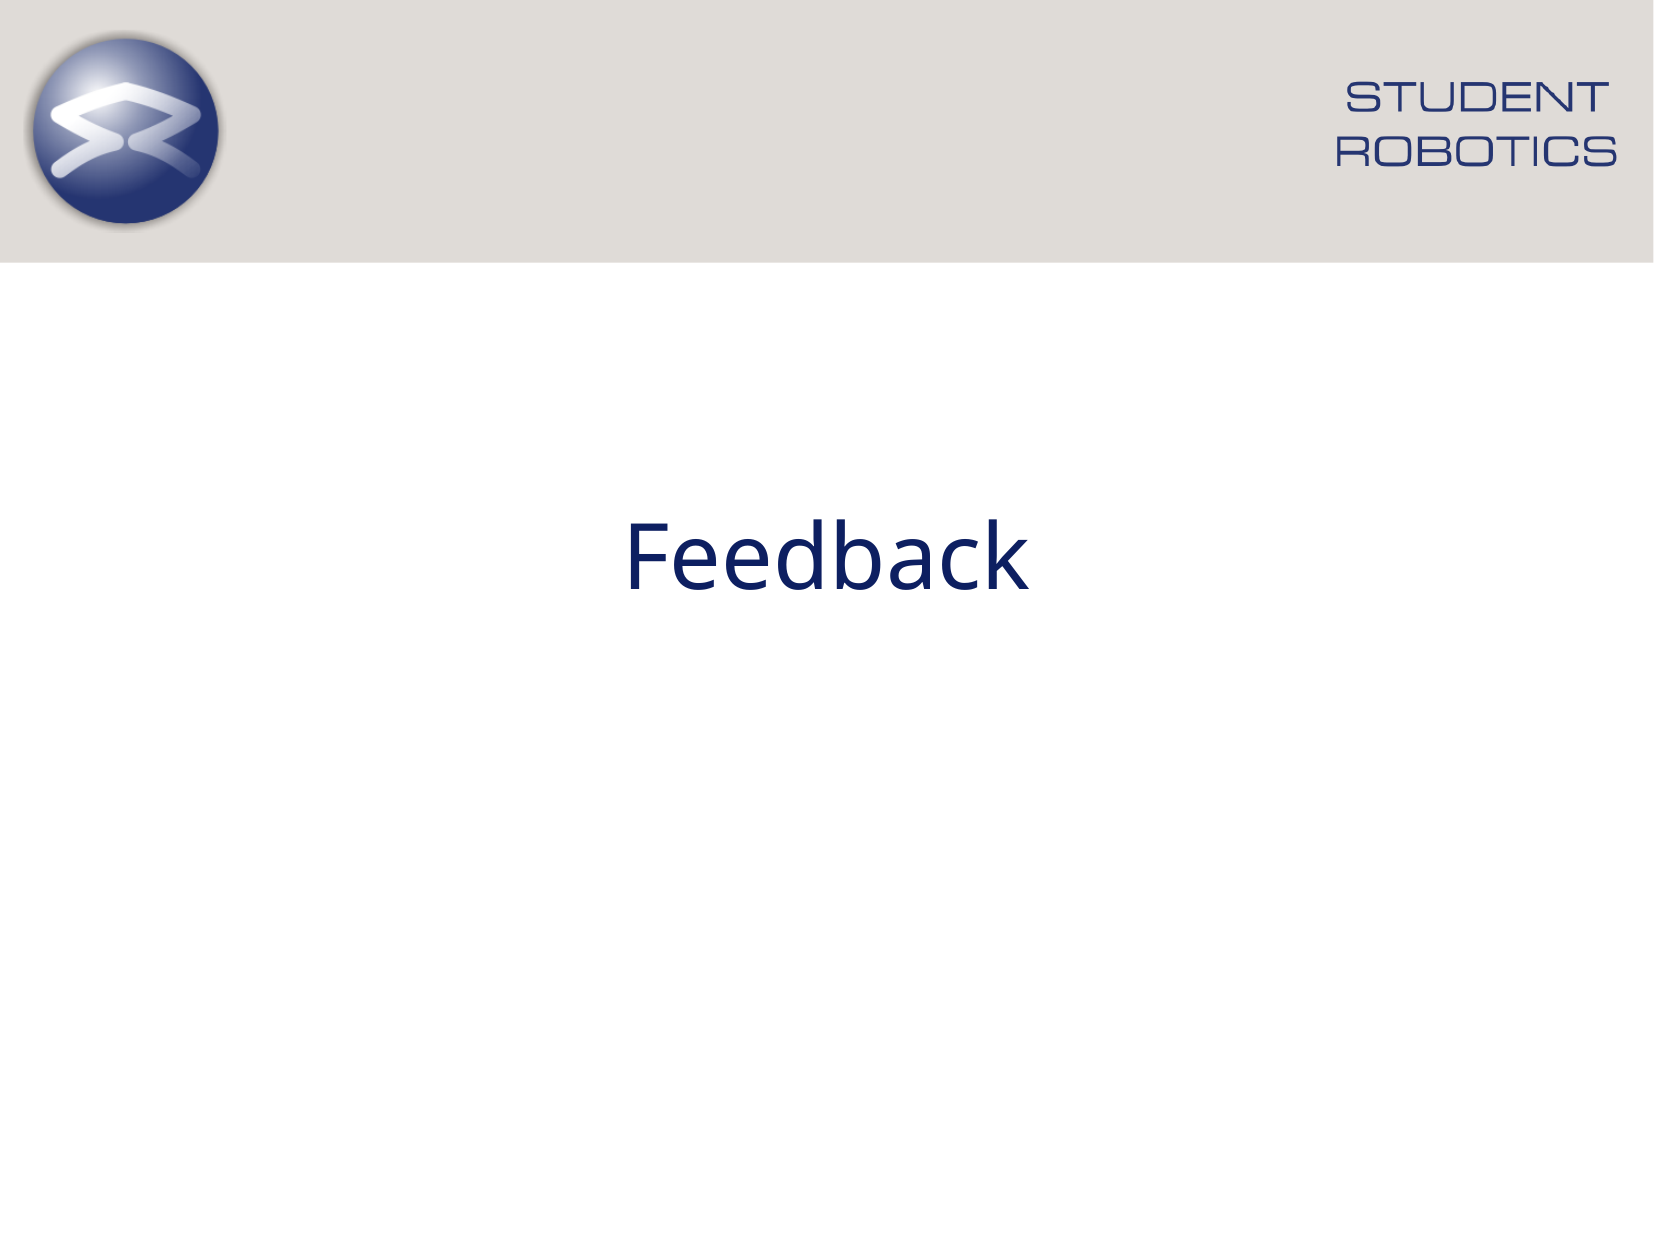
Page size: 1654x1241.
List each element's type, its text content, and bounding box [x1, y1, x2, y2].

picture [9, 19, 82, 245]
picture [1571, 68, 1633, 174]
title Feedback [82, 0, 1571, 1109]
